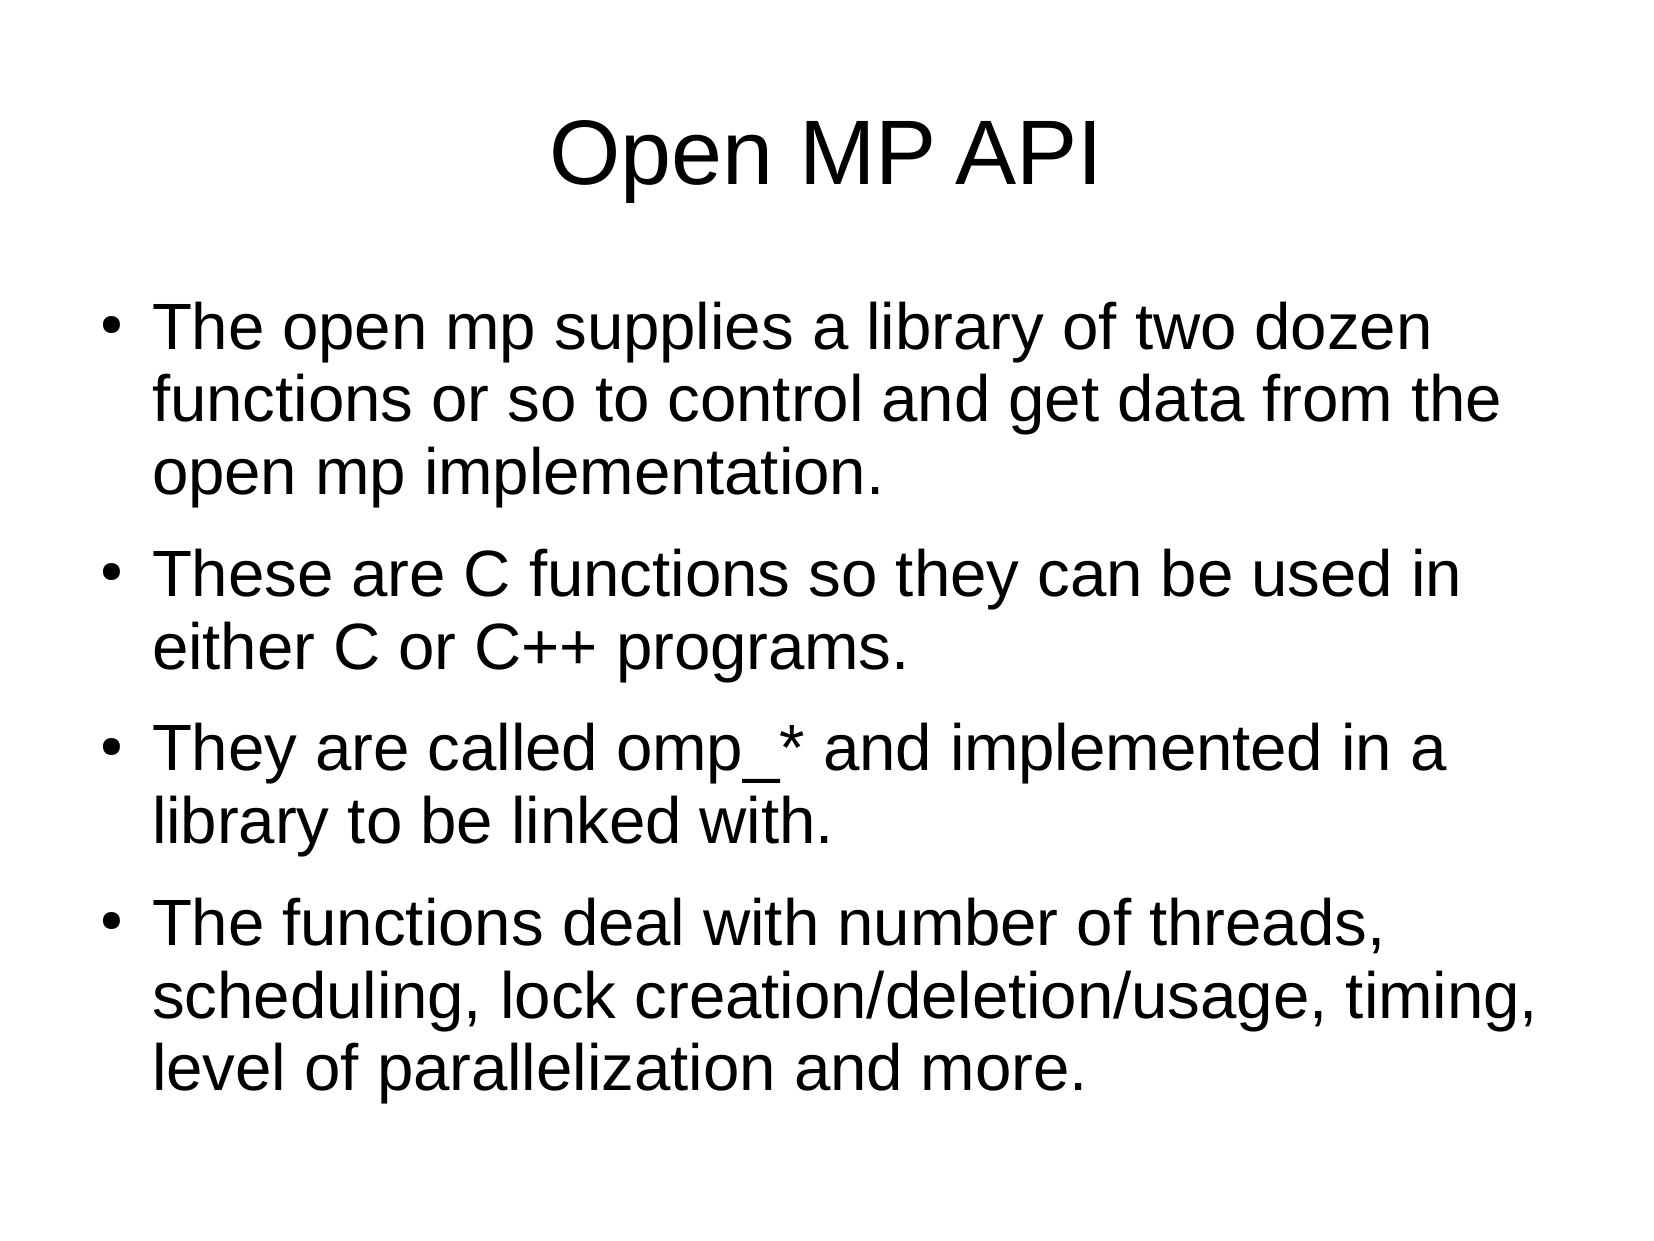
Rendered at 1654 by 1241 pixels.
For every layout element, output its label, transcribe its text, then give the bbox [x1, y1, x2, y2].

title Open MP API [82, 49, 1571, 257]
list The open mp supplies a library of two dozen functions or so to control and get data from the open mp implementation. These are C functions so they can be used in either C or C++ programs. They are called omp_* and implemented in a library to be linked with. The functions deal with number of threads, scheduling, lock creation/deletion/usage, timing, level of parallelization and more. [82, 290, 1571, 1109]
